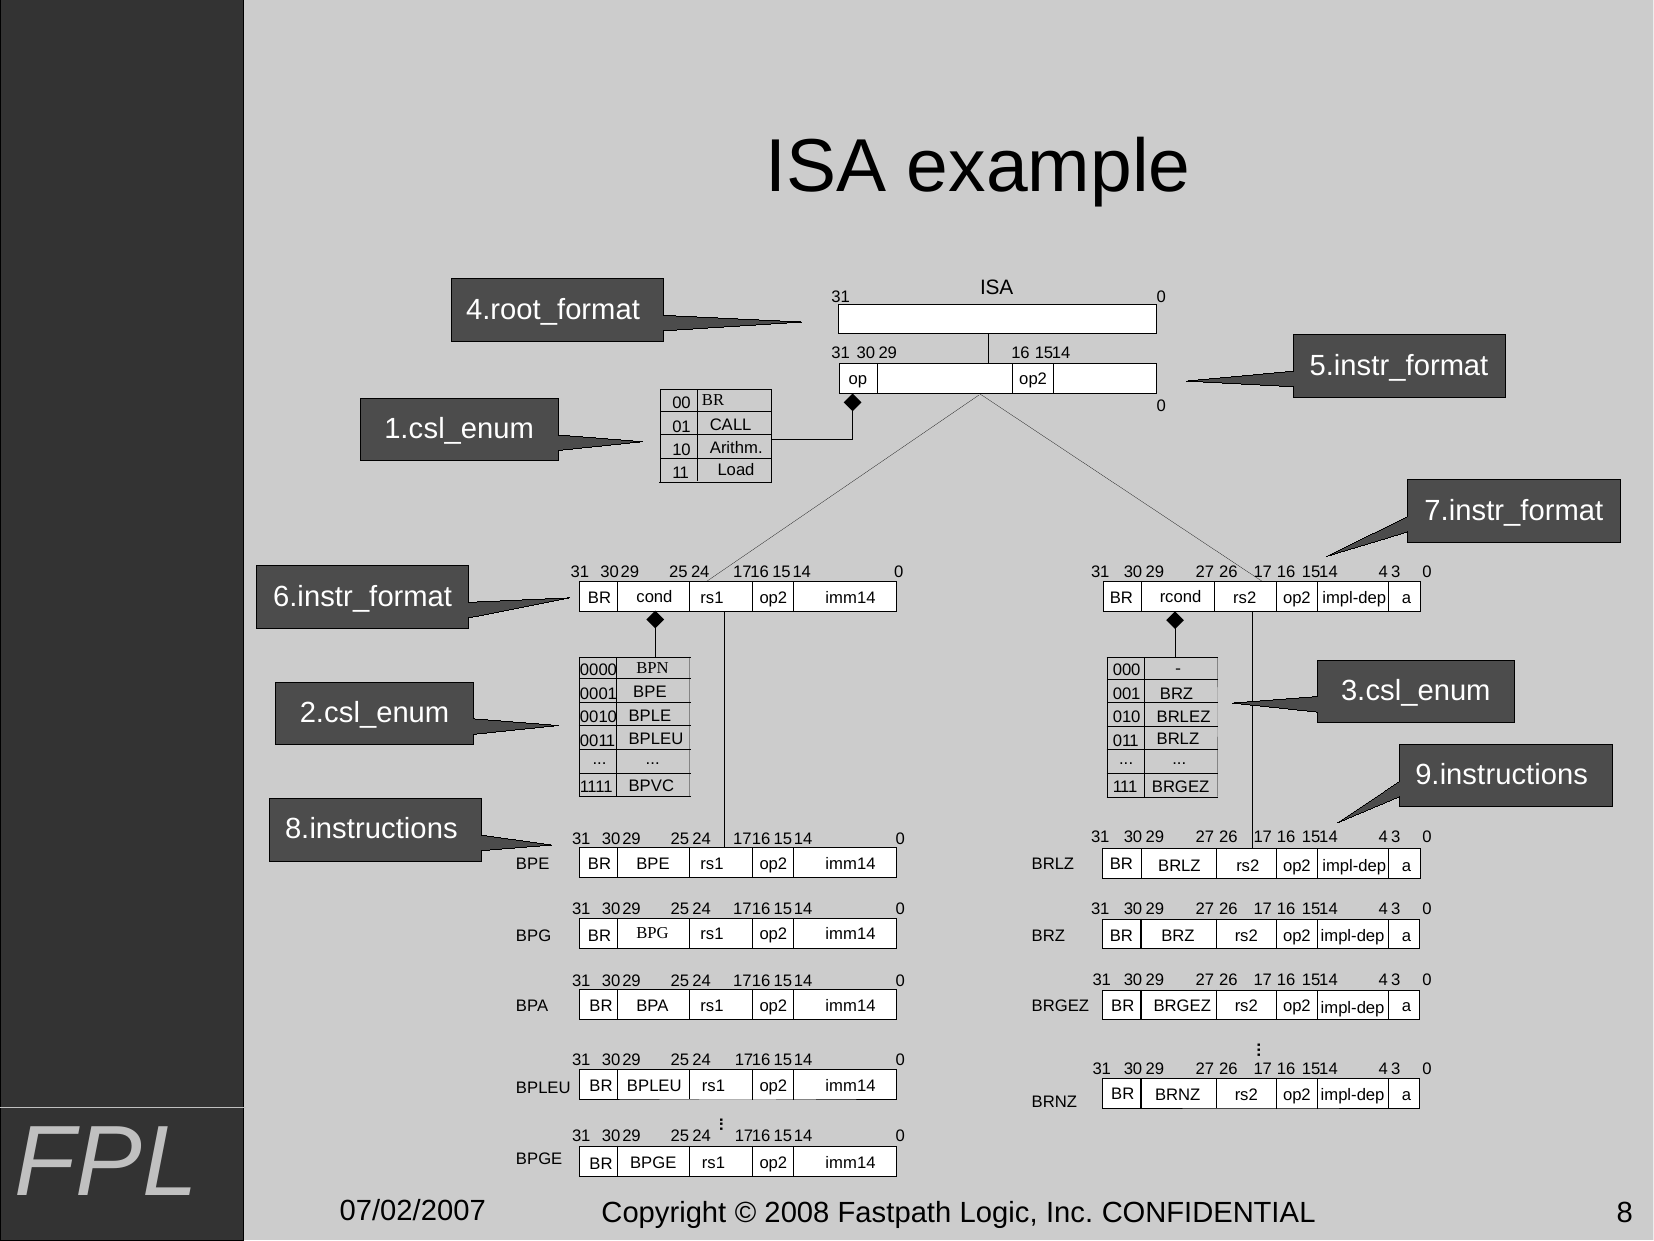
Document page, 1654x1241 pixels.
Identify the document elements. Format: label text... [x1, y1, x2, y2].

text_box 2.csl_enum [275, 682, 559, 745]
text_box 1.csl_enum [360, 398, 643, 461]
chart [322, 272, 1635, 1179]
text_box 3.csl_enum [1232, 660, 1515, 723]
text_box 6.instr_format [256, 565, 570, 629]
text_box 9.instructions [1337, 744, 1613, 823]
text_box 7.instr_format [1326, 479, 1621, 557]
title ISA example [427, 57, 1530, 272]
text_box 4.root_format [451, 278, 802, 342]
text_box 8.instructions [269, 798, 552, 862]
text_box 5.instr_format [1186, 334, 1506, 398]
